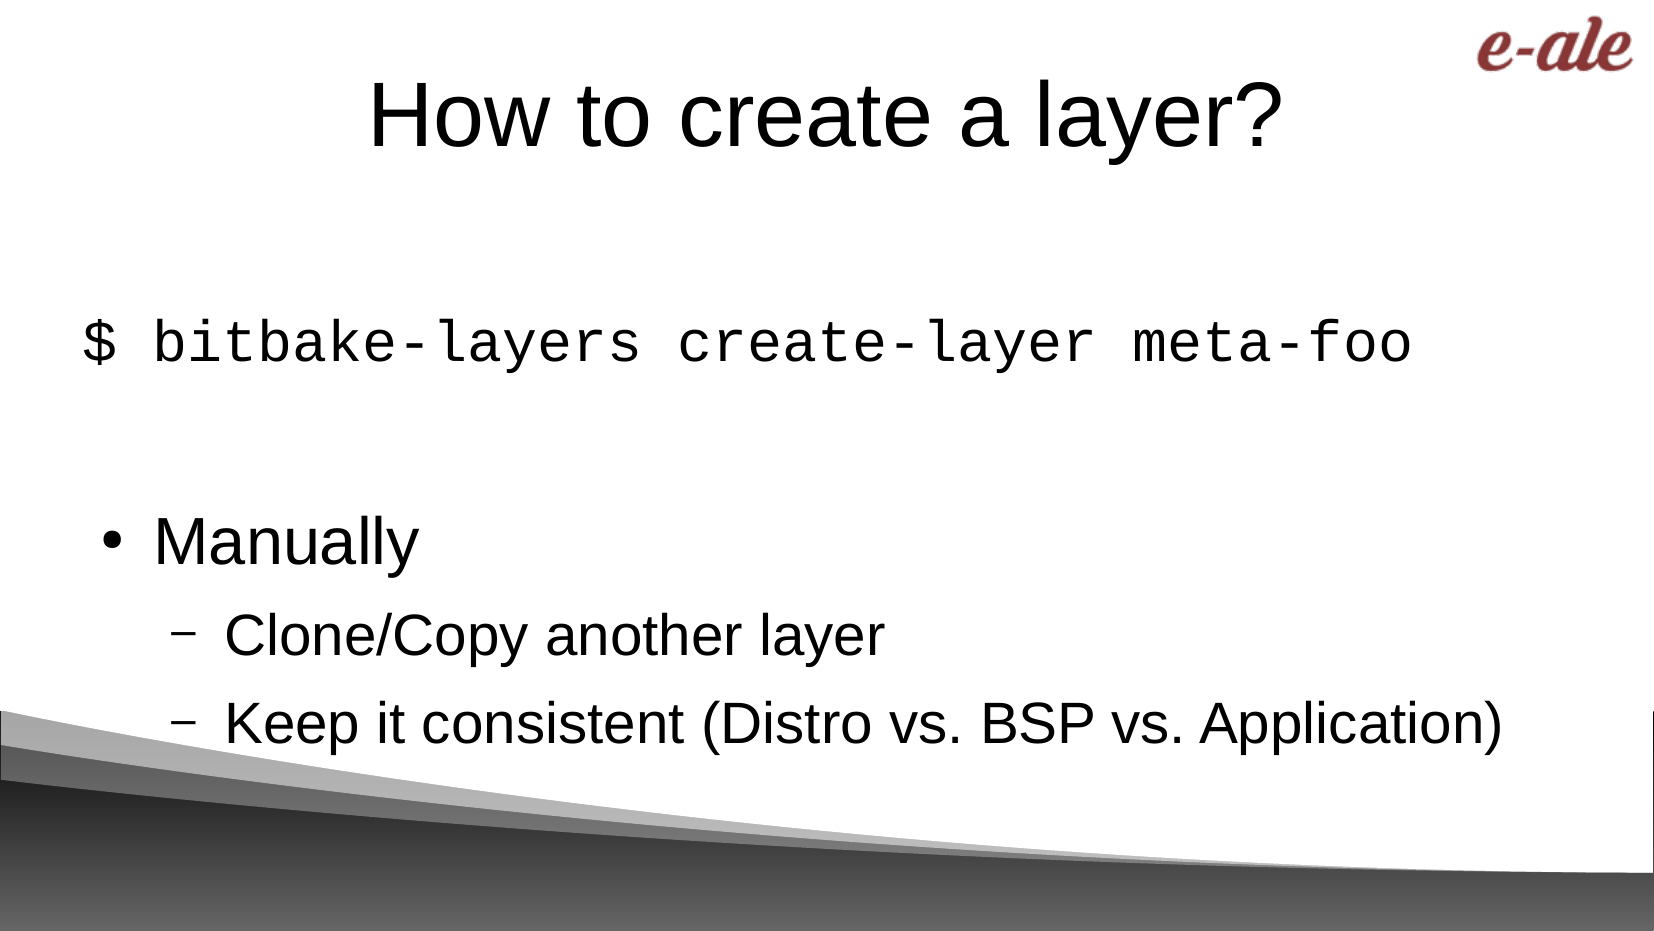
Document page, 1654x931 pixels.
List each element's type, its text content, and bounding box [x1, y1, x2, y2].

title How to create a layer? [82, 37, 1571, 193]
picture [1475, 15, 1636, 74]
list $ bitbake-layers create-layer meta-foo Manually Clone/Copy another layer Keep it consistent (Distro vs. BSP vs. Application) [82, 217, 1571, 757]
